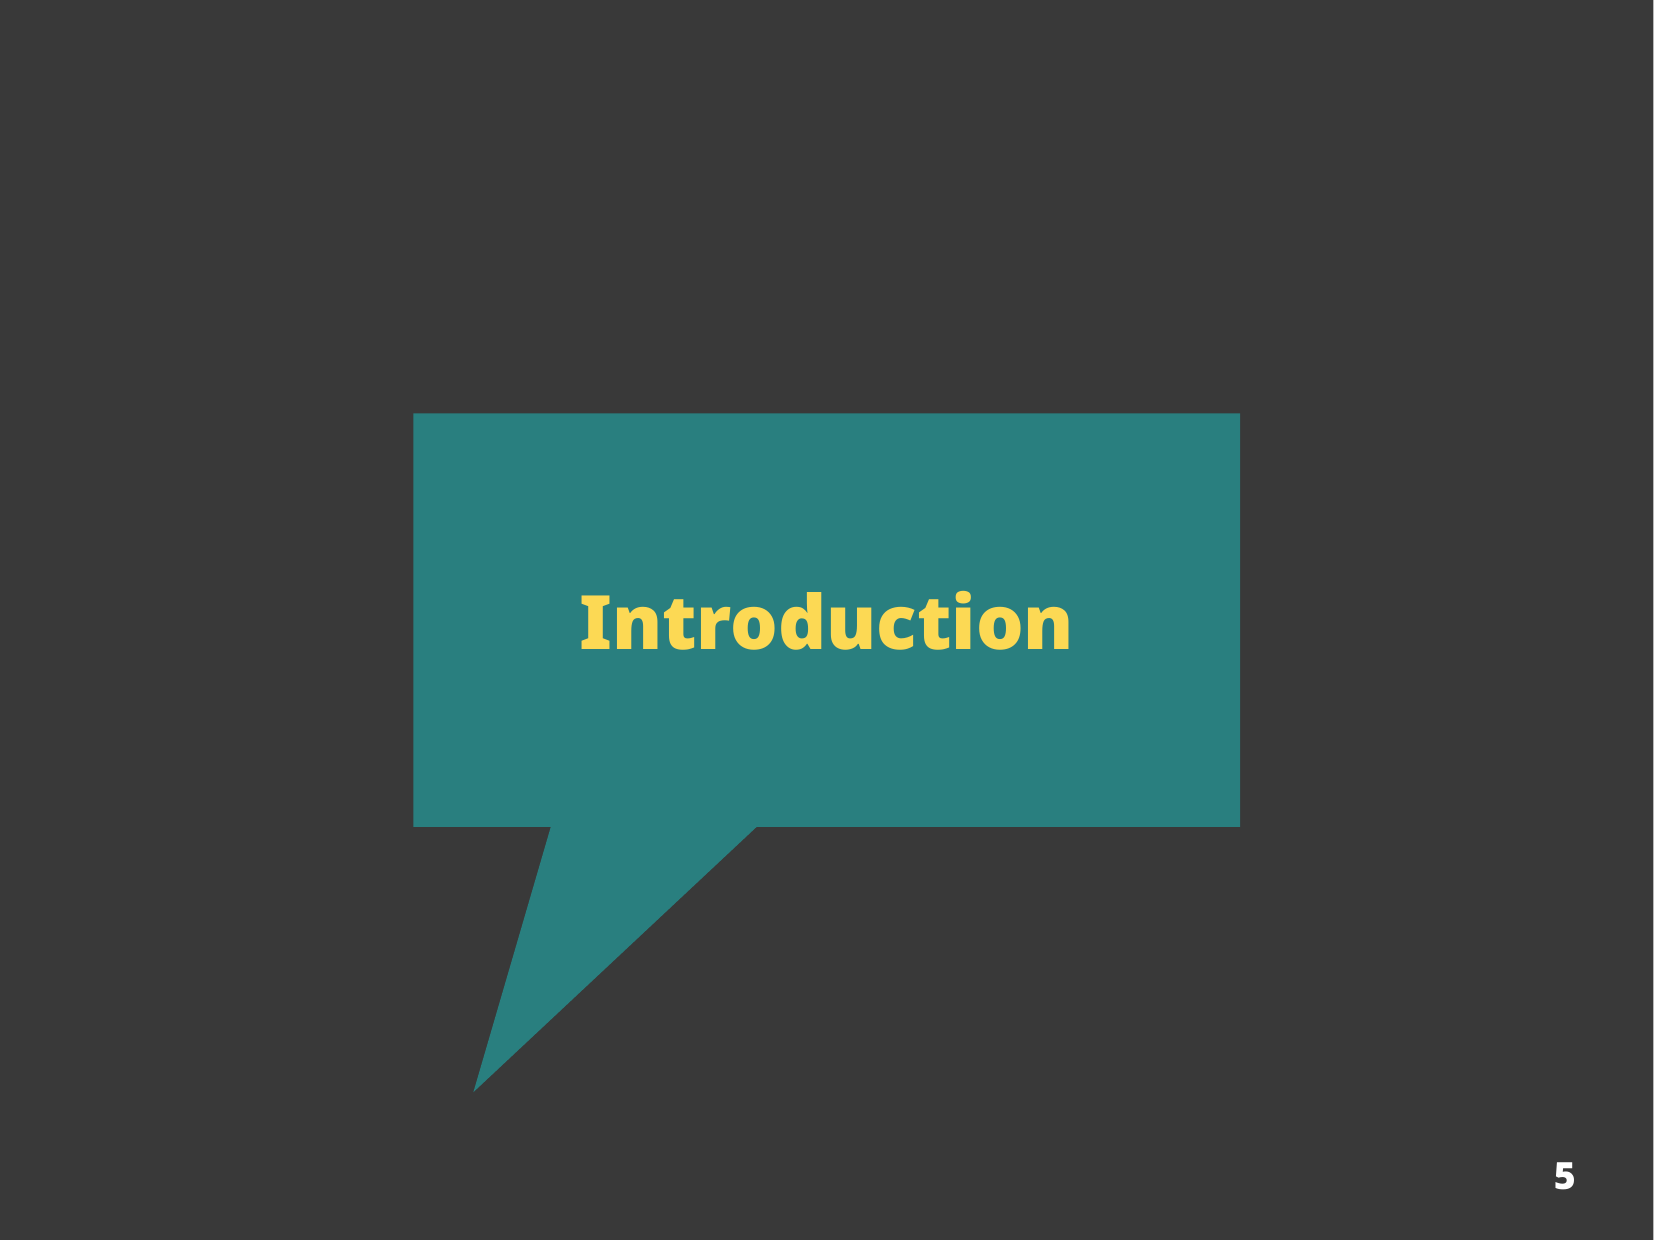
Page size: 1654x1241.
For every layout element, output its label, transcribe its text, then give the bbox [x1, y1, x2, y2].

title Introduction [442, 442, 1211, 798]
